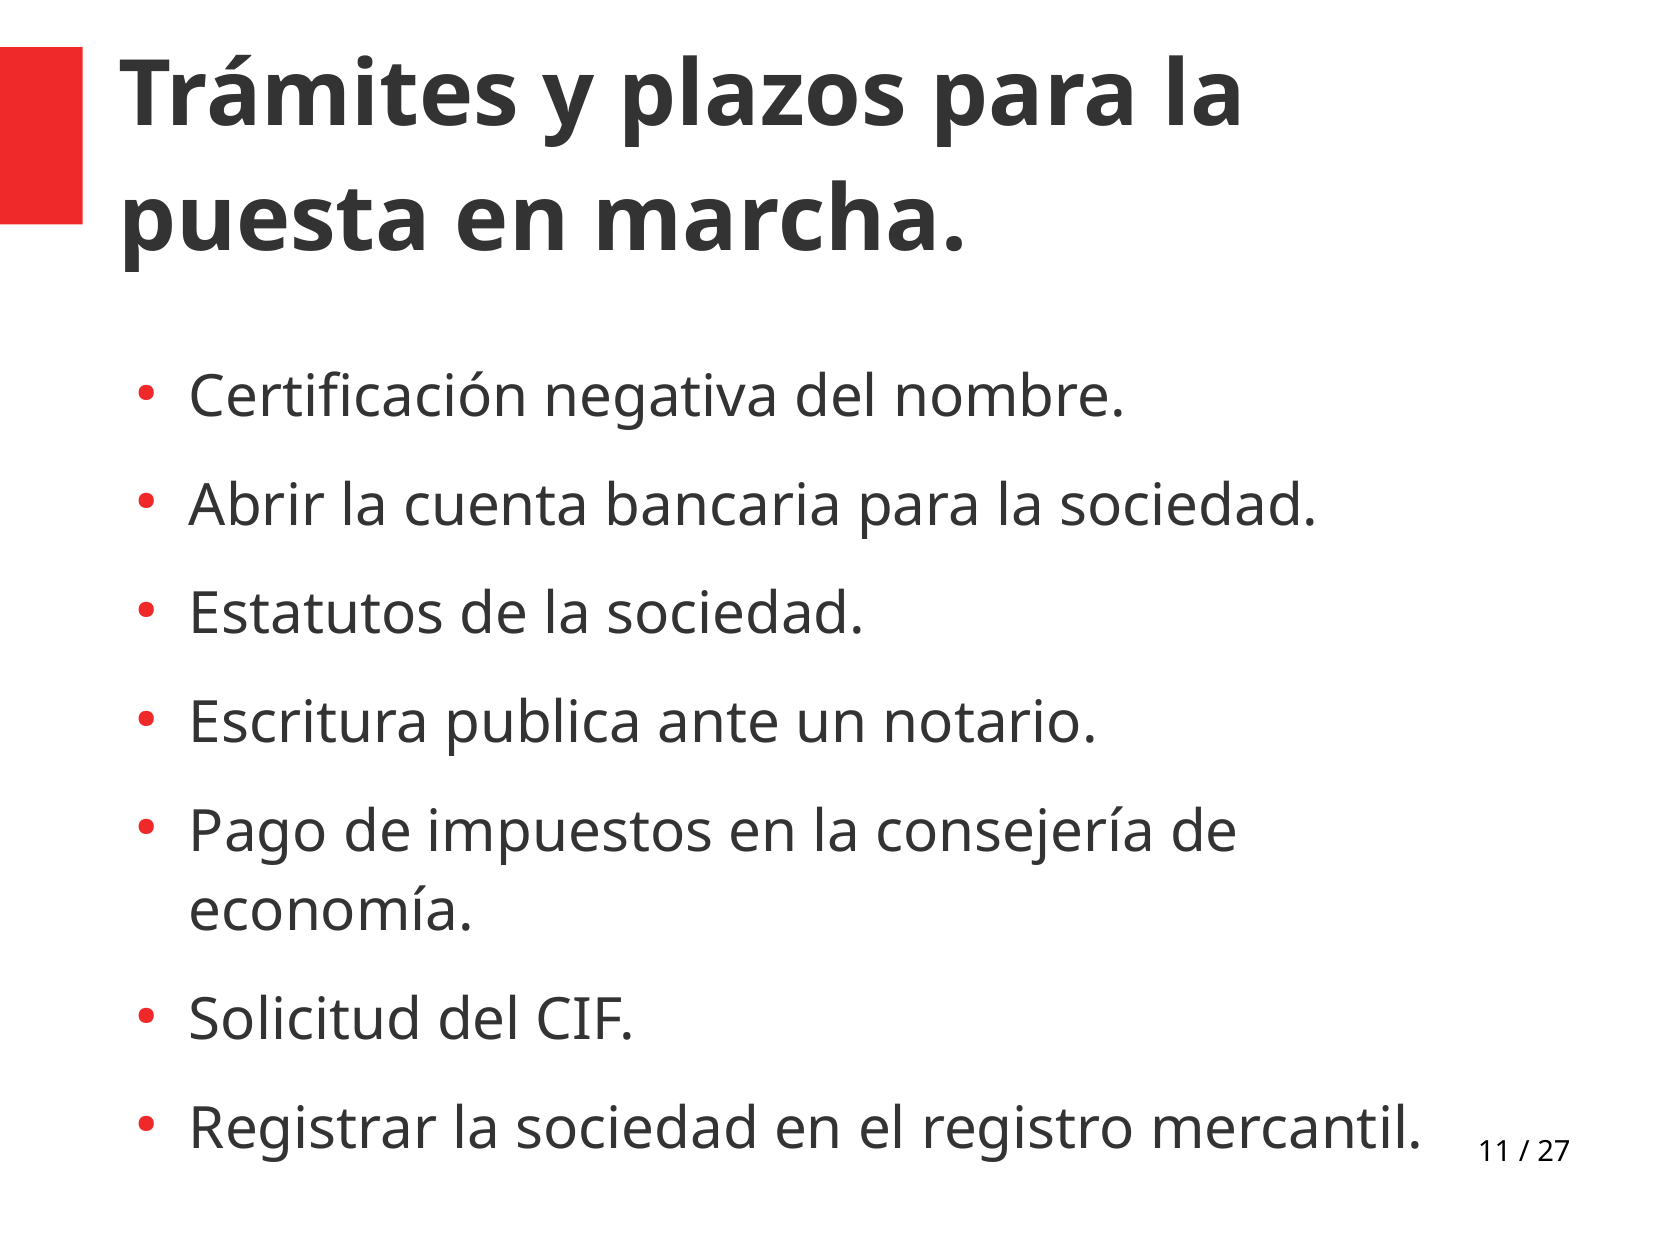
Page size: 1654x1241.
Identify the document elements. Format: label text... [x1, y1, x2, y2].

list Certificación negativa del nombre. Abrir la cuenta bancaria para la sociedad. Estatutos de la sociedad. Escritura publica ante un notario. Pago de impuestos en la consejería de economía. Solicitud del CIF. Registrar la sociedad en el registro mercantil. [118, 354, 1536, 1074]
title Trámites y plazos para la puesta en marcha. [118, 45, 1571, 260]
